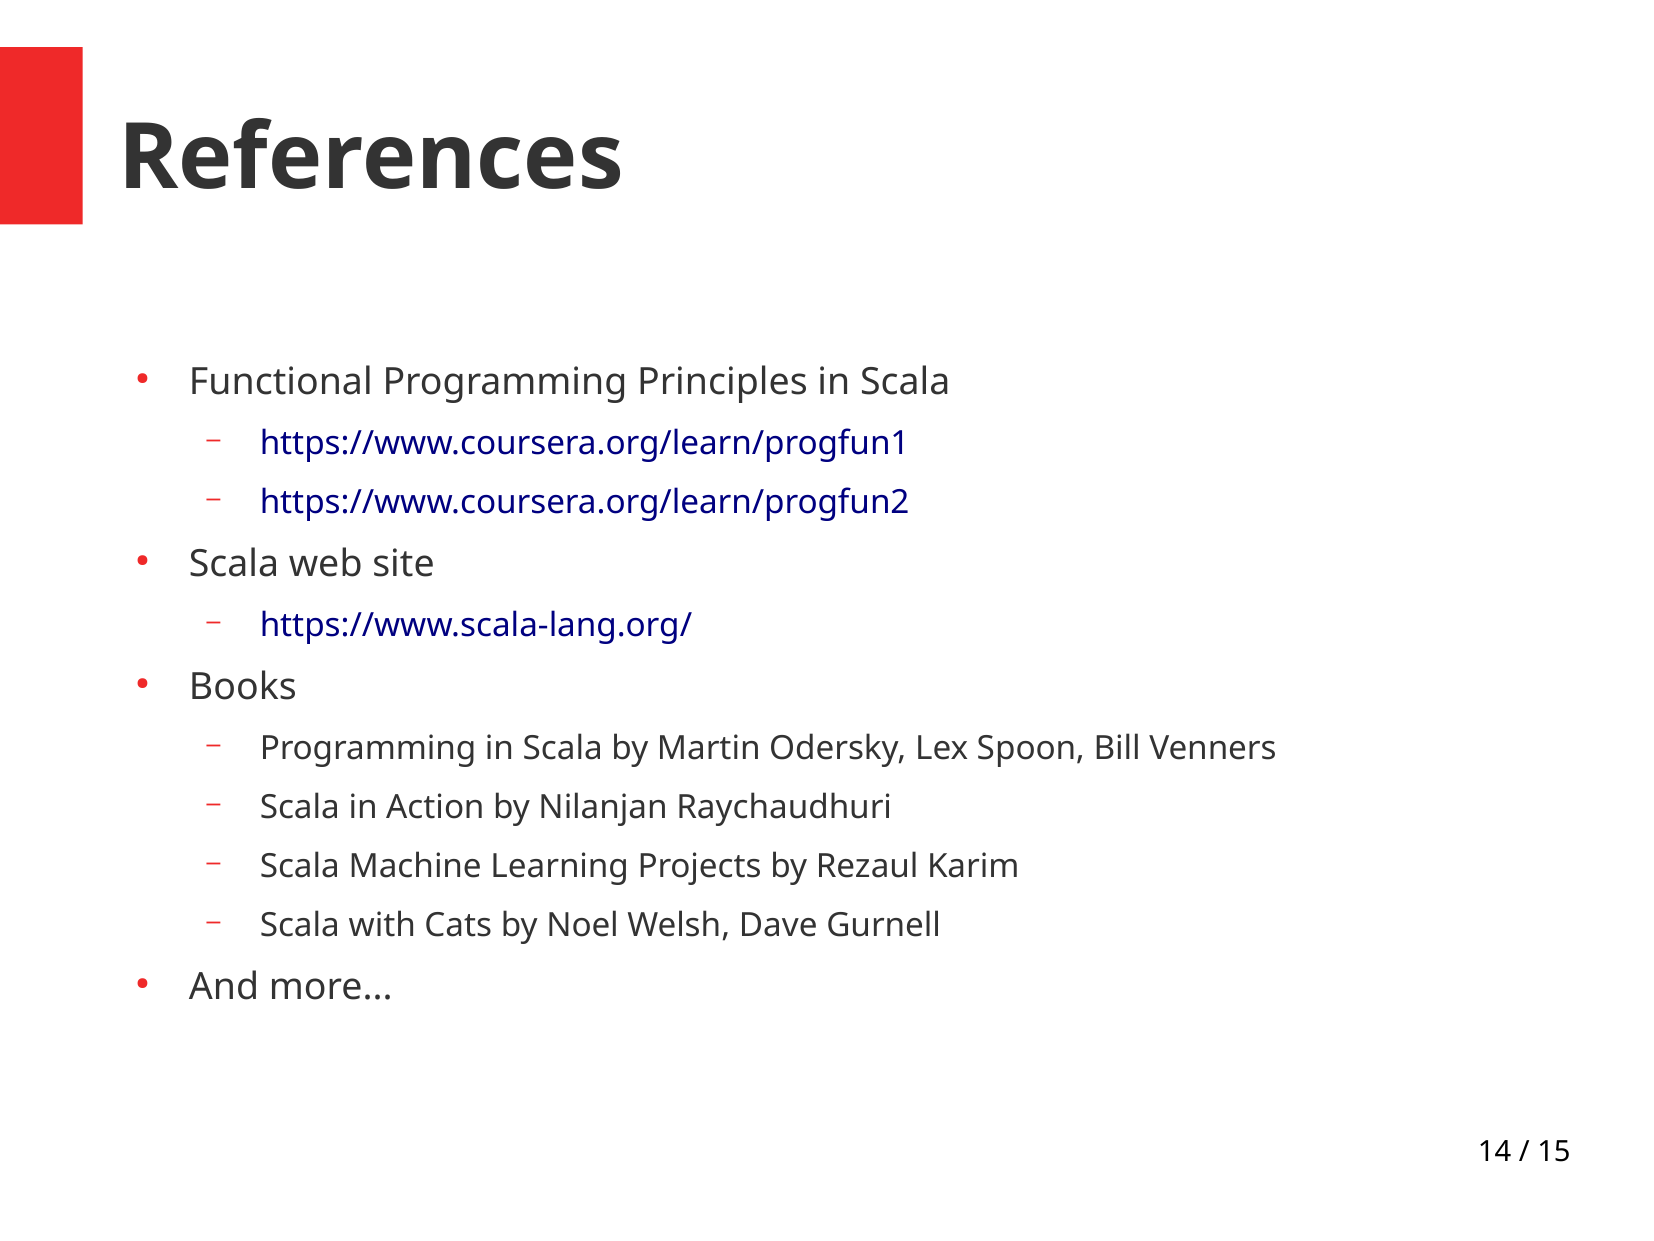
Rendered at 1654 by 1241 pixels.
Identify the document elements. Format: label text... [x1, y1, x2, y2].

title References [118, 49, 1571, 257]
list Functional Programming Principles in Scala https://www.coursera.org/learn/progfun1 https://www.coursera.org/learn/progfun2 Scala web site https://www.scala-lang.org/ Books Programming in Scala by Martin Odersky, Lex Spoon, Bill Venners Scala in Action by Nilanjan Raychaudhuri Scala Machine Learning Projects by Rezaul Karim Scala with Cats by Noel Welsh, Dave Gurnell And more... [118, 354, 1536, 1074]
